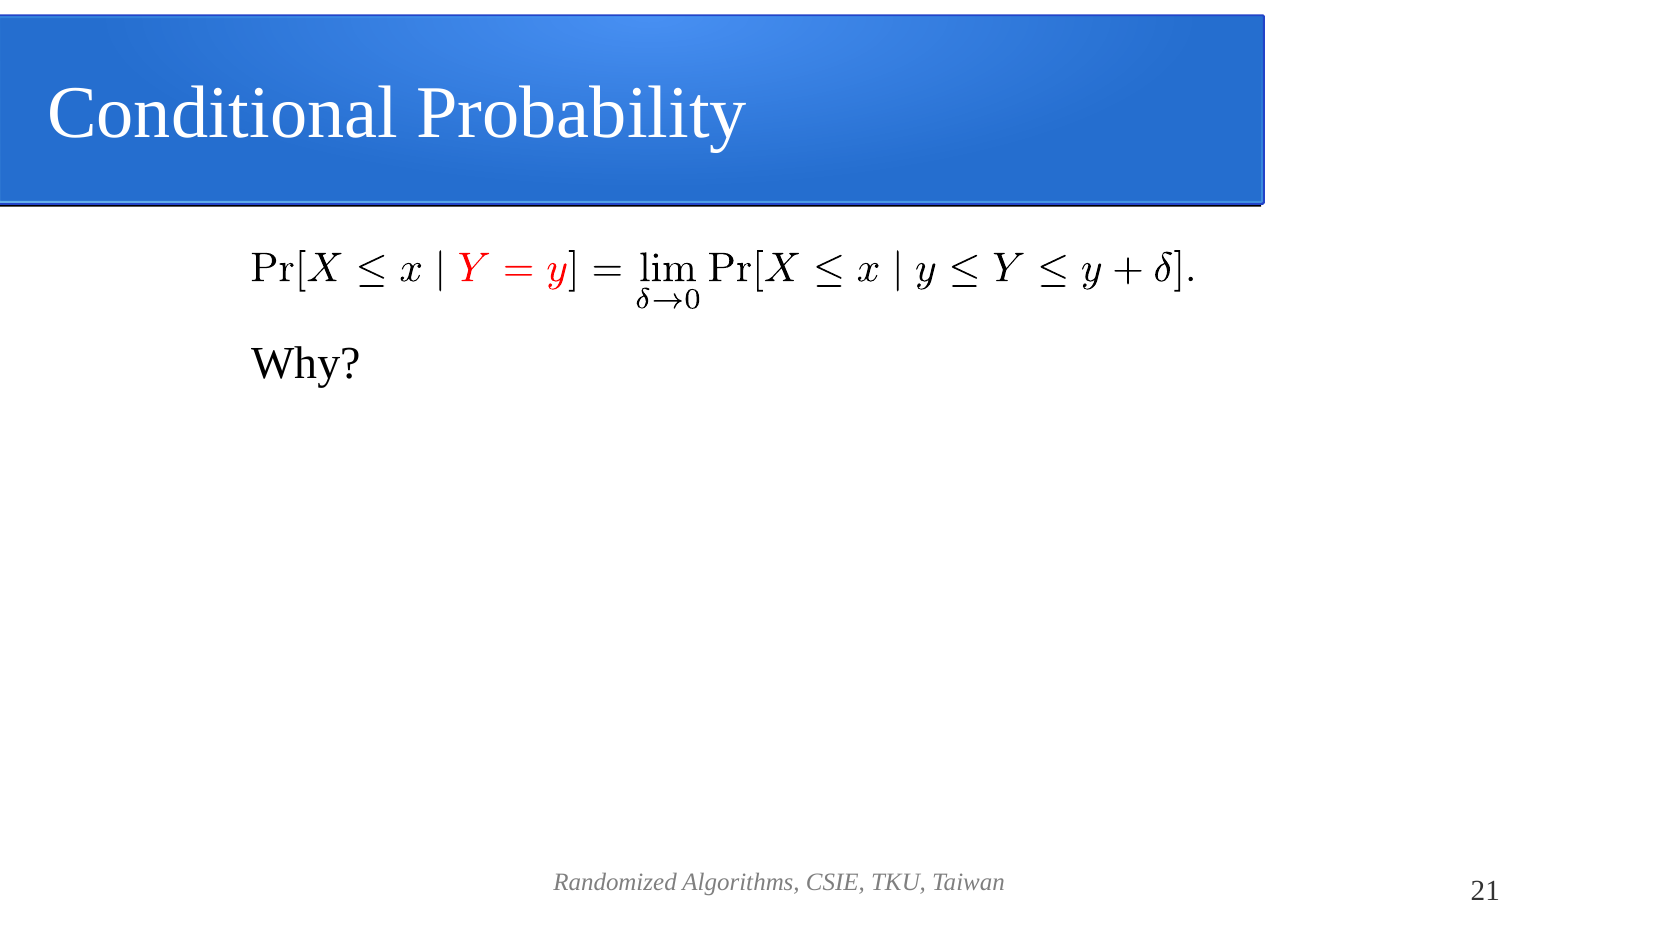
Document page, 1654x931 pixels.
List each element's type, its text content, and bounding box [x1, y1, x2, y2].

text_box Why? [236, 330, 426, 397]
picture [250, 250, 1193, 309]
title Conditional Probability [47, 35, 1199, 189]
